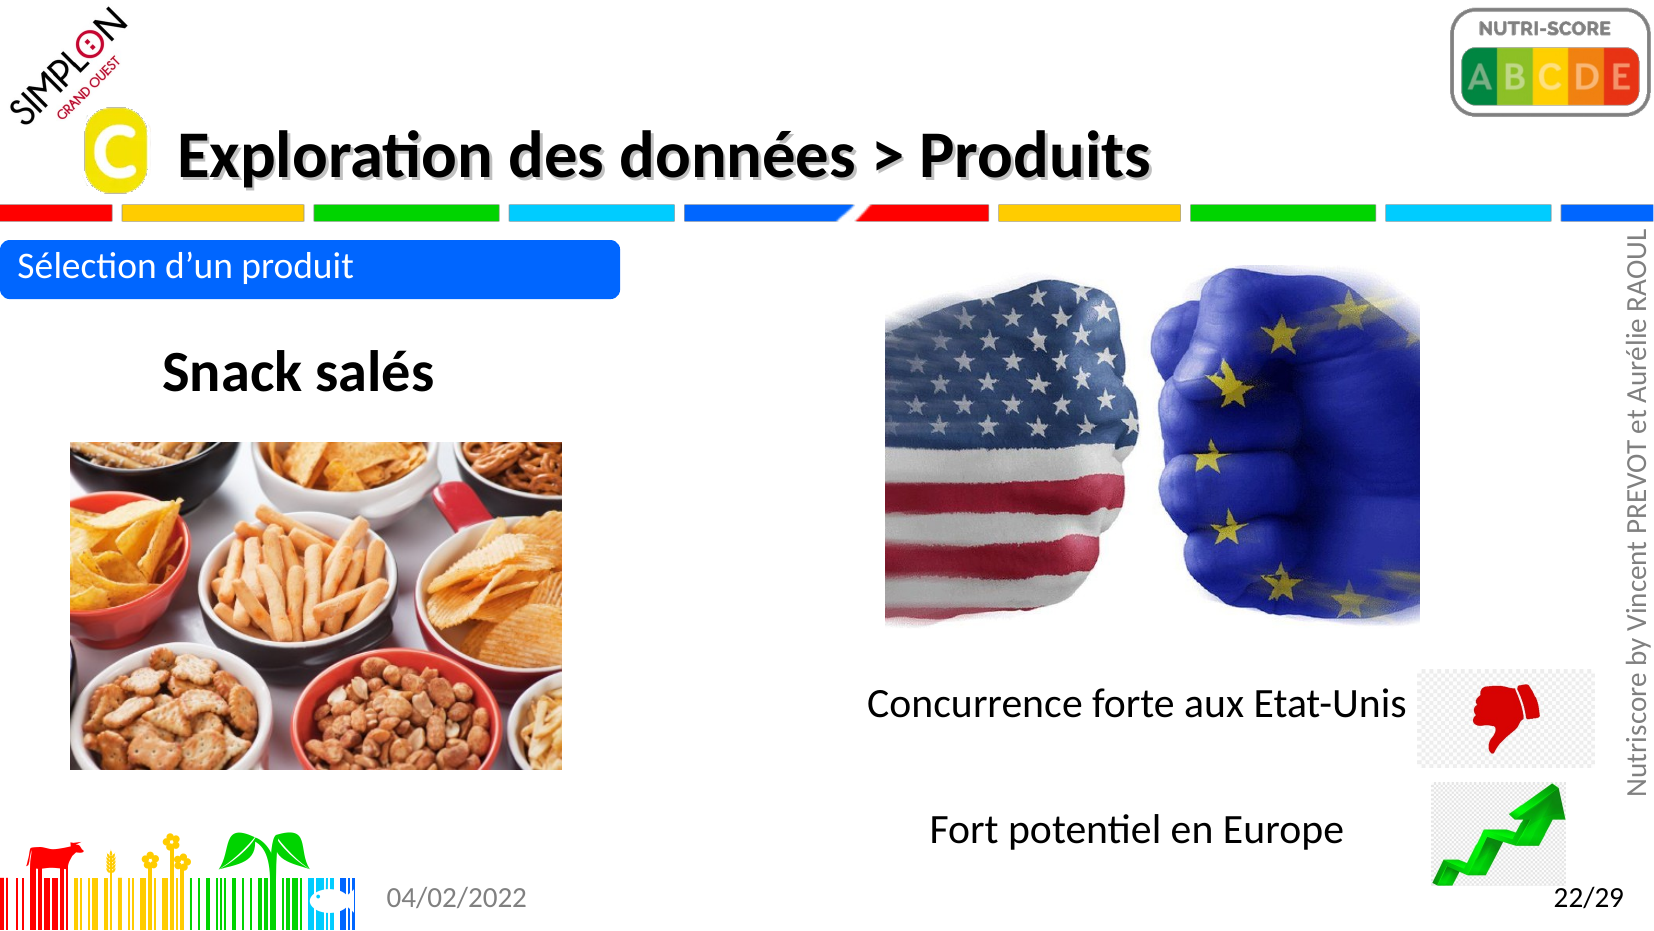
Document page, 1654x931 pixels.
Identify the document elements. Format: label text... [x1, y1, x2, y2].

picture [885, 265, 1420, 629]
picture [2, 2, 147, 147]
text_box Sélection d’un produit [0, 240, 621, 300]
title Exploration des données > Produits [177, 108, 1571, 213]
picture [1448, 4, 1654, 119]
text_box Concurrence forte aux Etat-Unis Fort potentiel en Europe [826, 679, 1447, 862]
picture [1417, 669, 1595, 768]
picture [0, 826, 355, 930]
picture [70, 442, 562, 771]
picture [1431, 782, 1566, 886]
picture [0, 200, 1654, 225]
picture [82, 106, 151, 195]
text_box Snack salés [147, 340, 562, 414]
